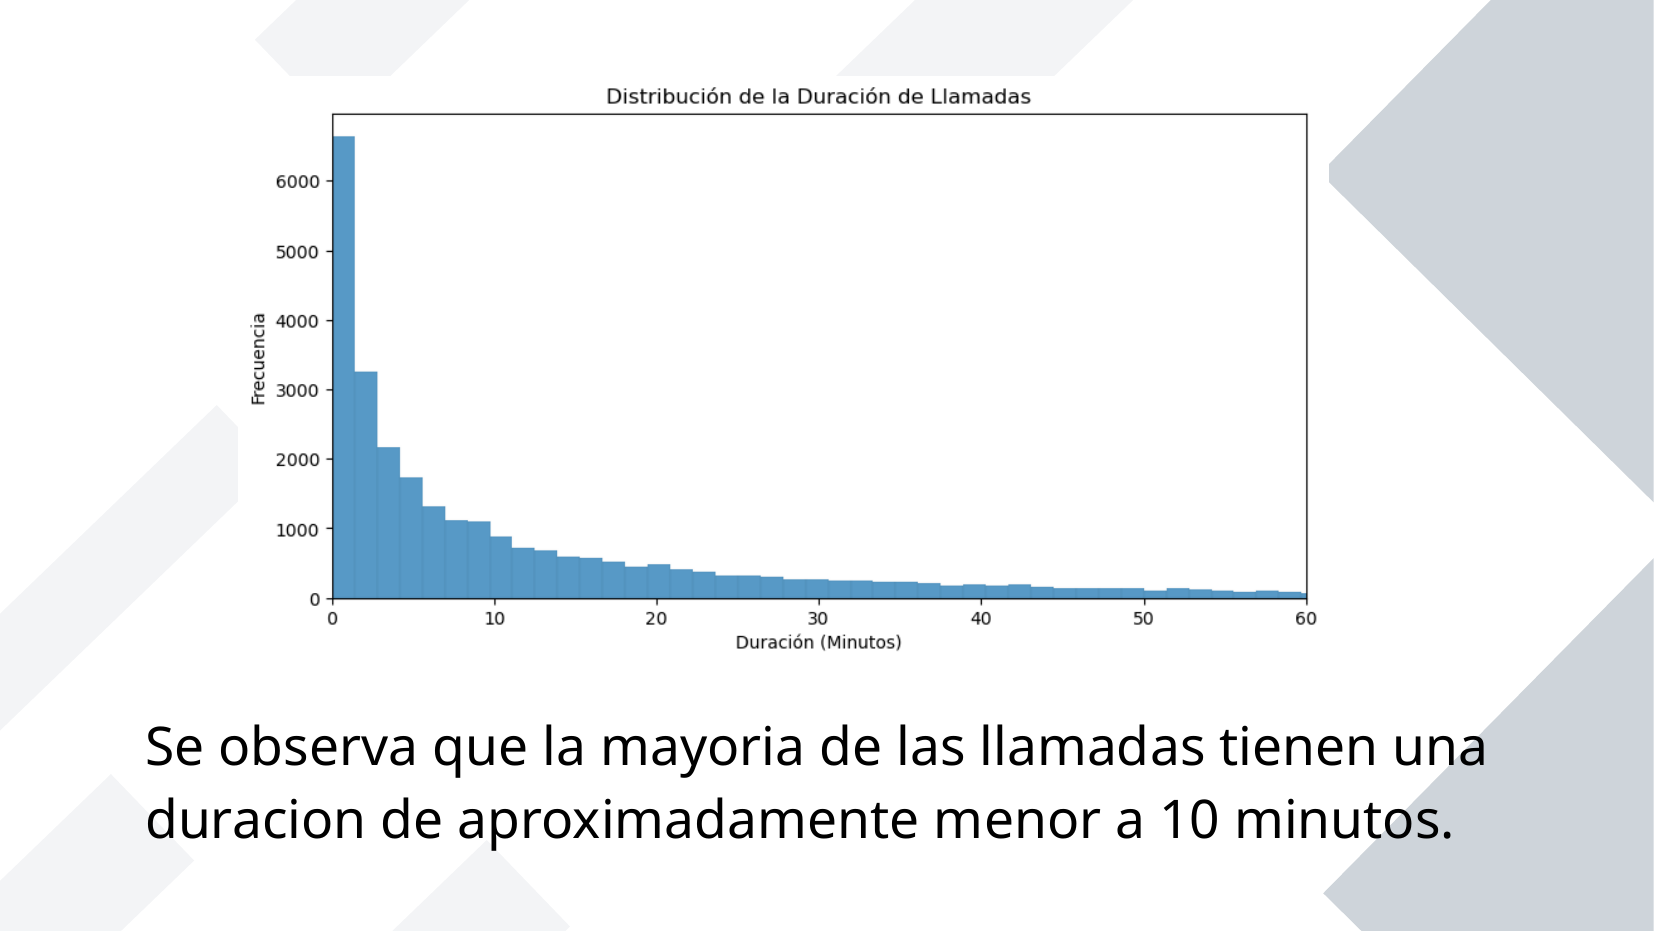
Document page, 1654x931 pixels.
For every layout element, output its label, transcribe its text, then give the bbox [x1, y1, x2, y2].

list Se observa que la mayoria de las llamadas tienen una duracion de aproximadamente menor a 10 minutos. [88, 708, 1536, 857]
picture [238, 76, 1329, 665]
